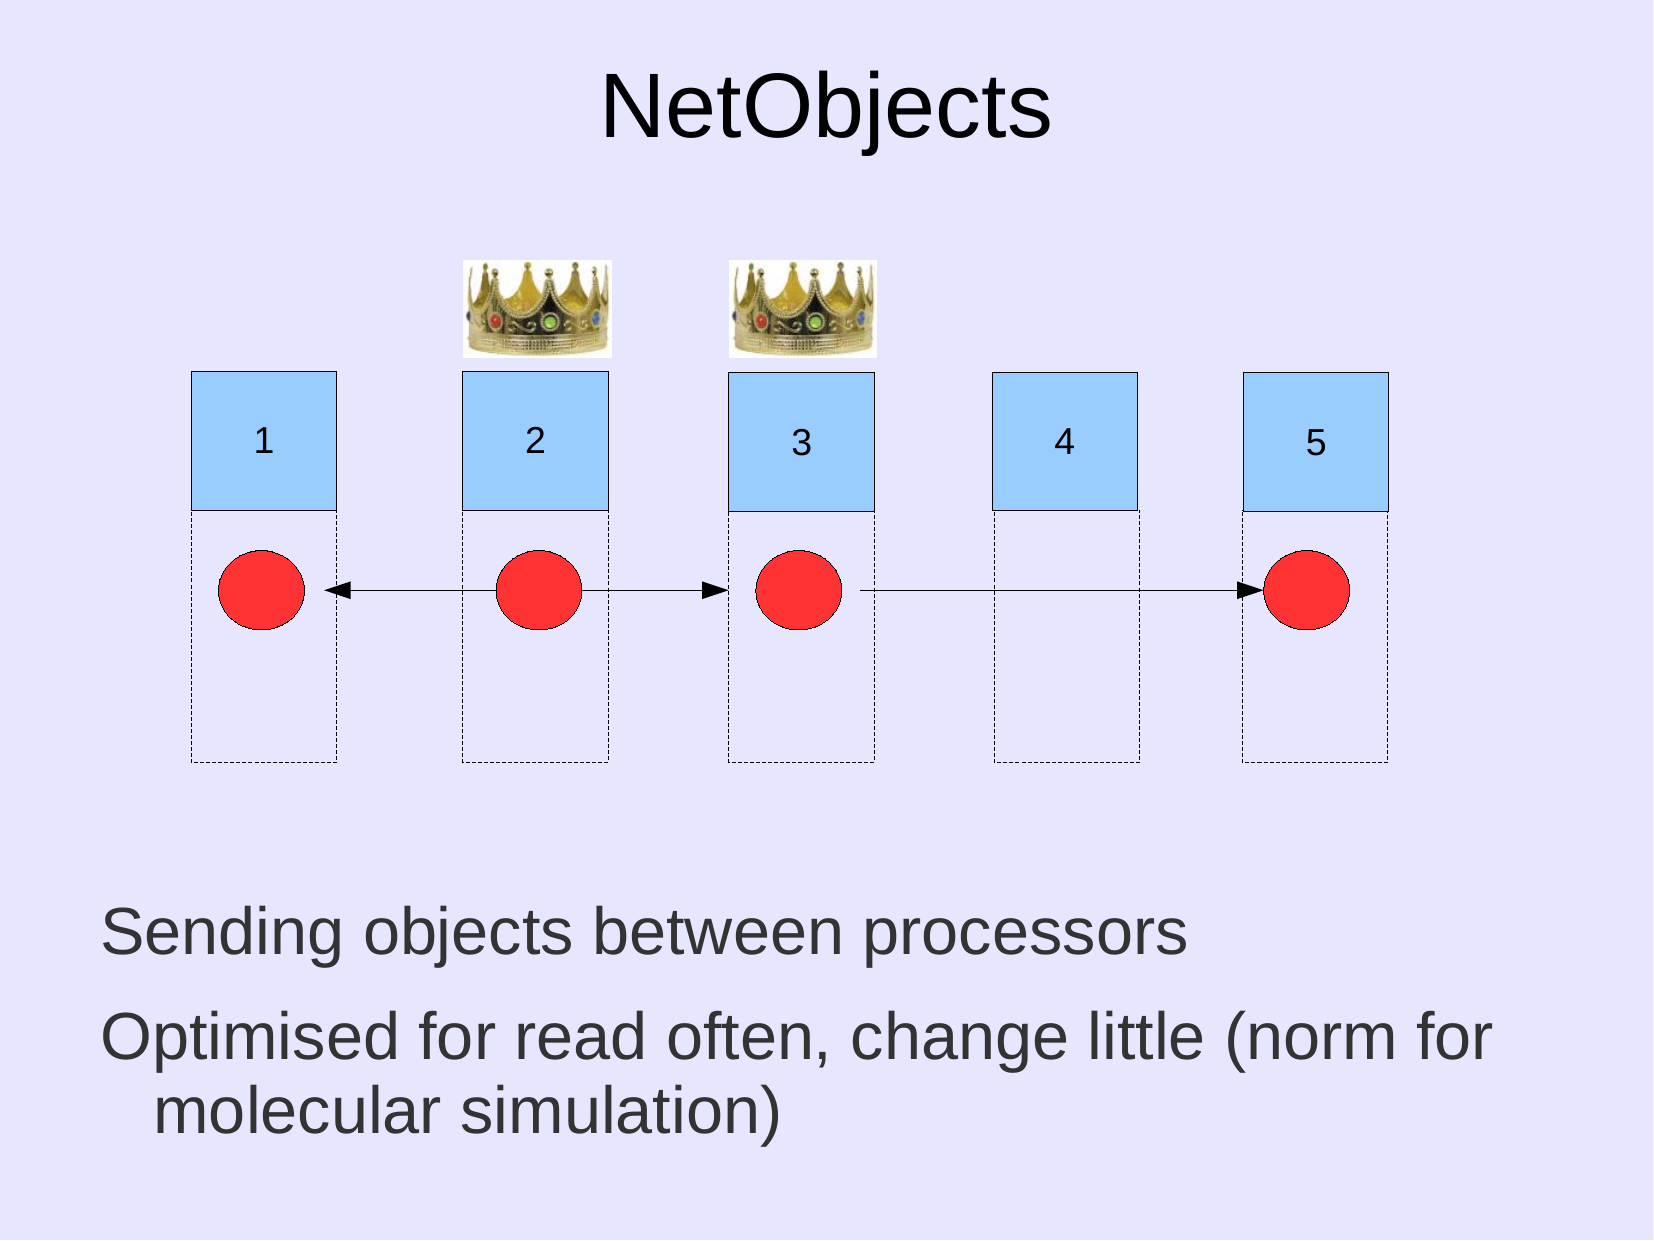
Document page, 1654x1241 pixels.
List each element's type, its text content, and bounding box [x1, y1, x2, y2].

picture [463, 260, 612, 358]
text_box 2 [462, 371, 609, 511]
title NetObjects [82, 49, 1571, 163]
text_box [755, 550, 842, 630]
list Sending objects between processors Optimised for read often, change little (norm for molecular simulation) [82, 894, 1571, 1191]
text_box [218, 550, 305, 630]
text_box 1 [191, 371, 337, 511]
picture [729, 260, 877, 358]
text_box [1263, 550, 1350, 630]
text_box [496, 550, 582, 630]
text_box 4 [992, 372, 1138, 511]
text_box 5 [1243, 372, 1389, 512]
text_box 3 [728, 372, 875, 512]
